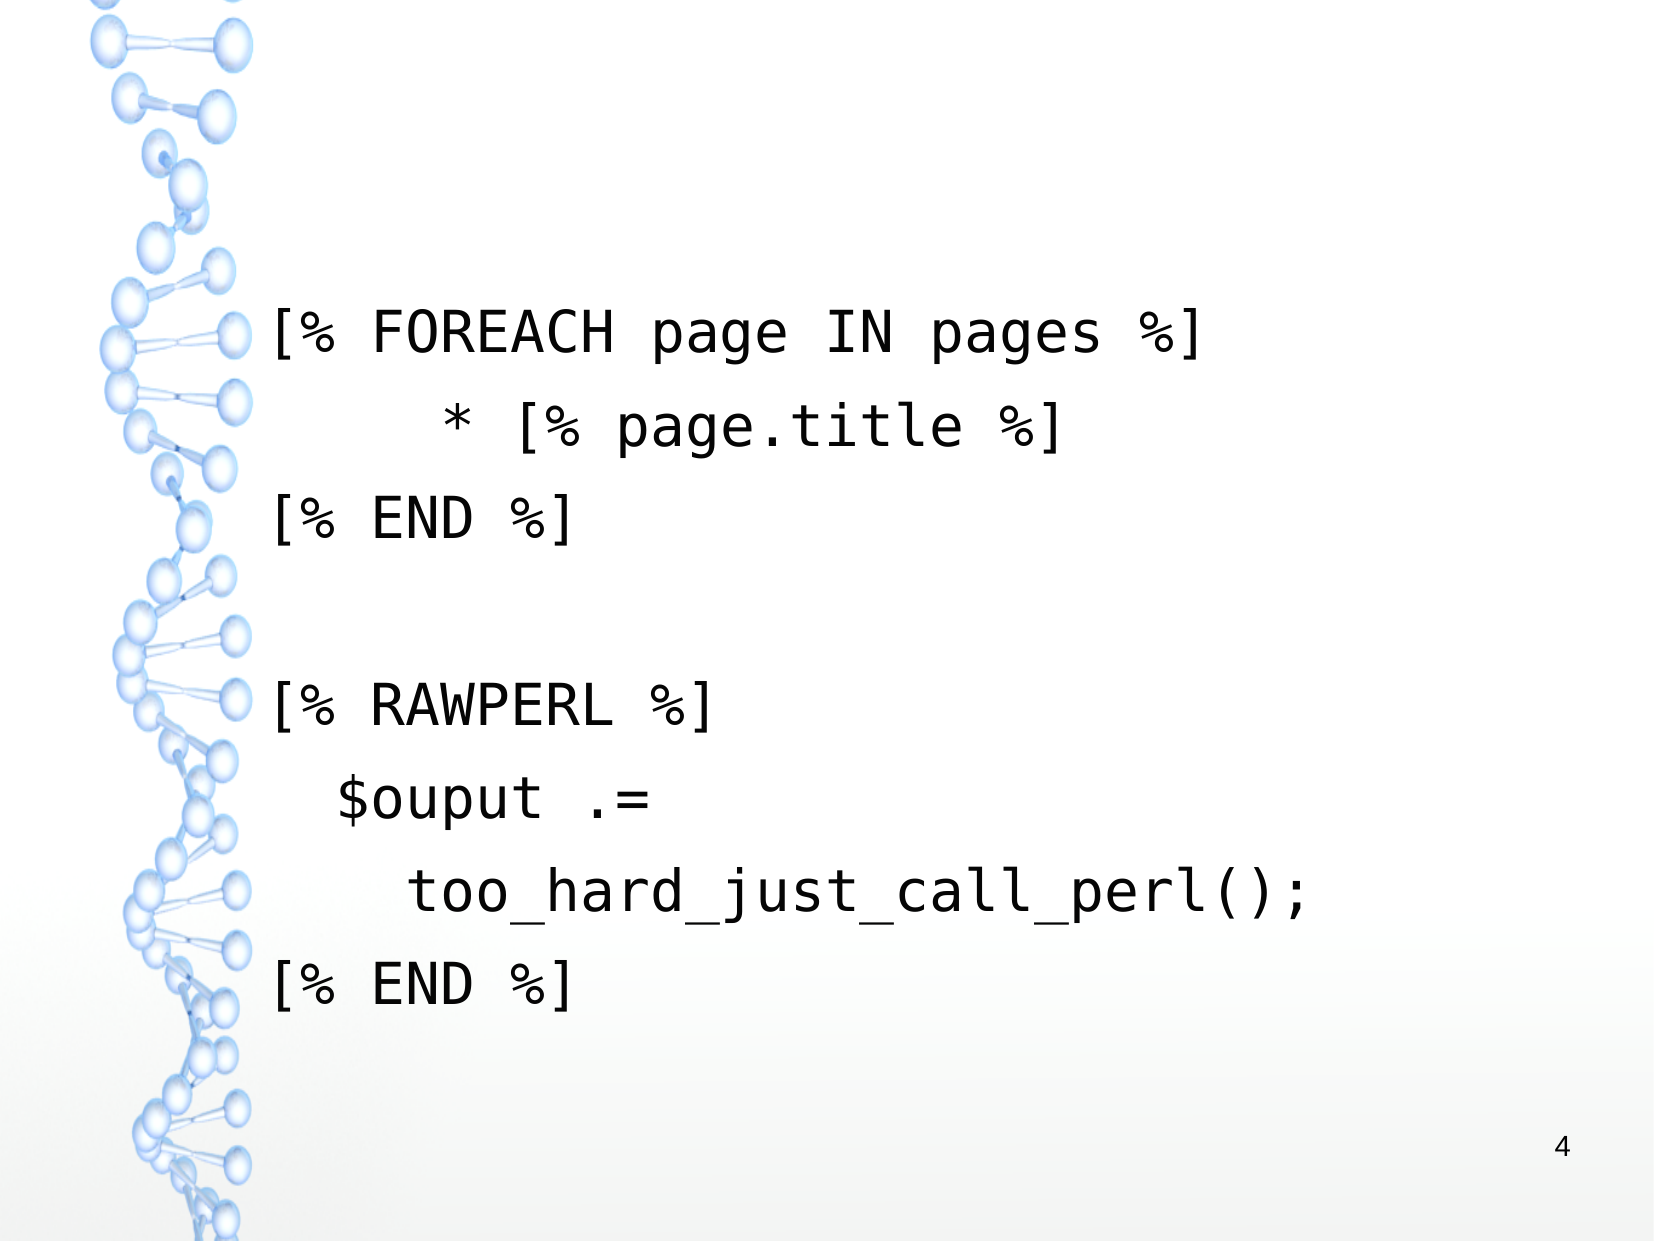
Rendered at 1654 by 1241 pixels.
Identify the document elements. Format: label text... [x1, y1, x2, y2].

list [% FOREACH page IN pages %] * [% page.title %] [% END %] [% RAWPERL %] $ouput .= too_hard_just_call_perl(); [% END %] [265, 299, 1595, 1019]
picture [0, 0, 1654, 1241]
